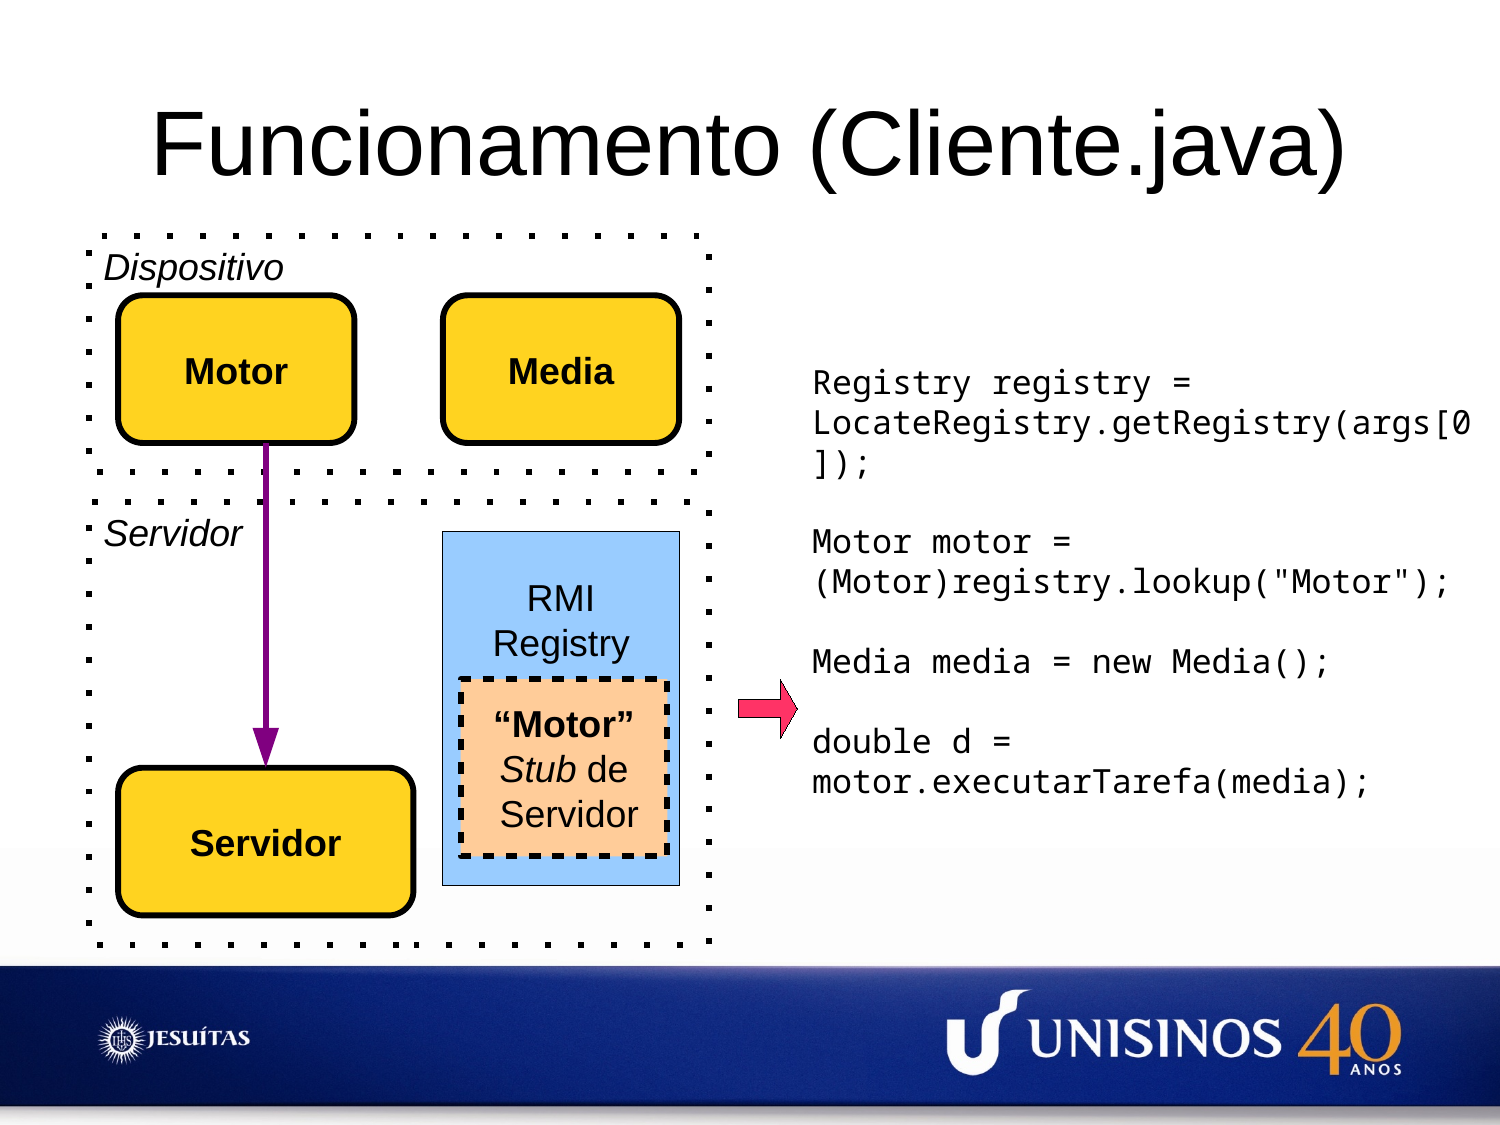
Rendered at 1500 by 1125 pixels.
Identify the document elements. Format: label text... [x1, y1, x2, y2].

text_box RMI Registry [442, 531, 680, 886]
picture [0, 848, 1500, 1125]
text_box Dispositivo [88, 235, 299, 296]
text_box Media [442, 295, 680, 443]
text_box Servidor [88, 501, 258, 591]
text_box [738, 679, 798, 739]
text_box Servidor [118, 767, 414, 916]
text_box Registry registry = LocateRegistry.getRegistry(args[0]); Motor motor = (Motor)registry.lookup("Motor"); Media media = new Media(); double d = motor.executarTarefa(media); [797, 353, 1500, 768]
text_box Motor [118, 295, 355, 443]
title Funcionamento (Cliente.java) [75, 45, 1426, 233]
text_box “Motor” Stub de Servidor [460, 679, 668, 857]
